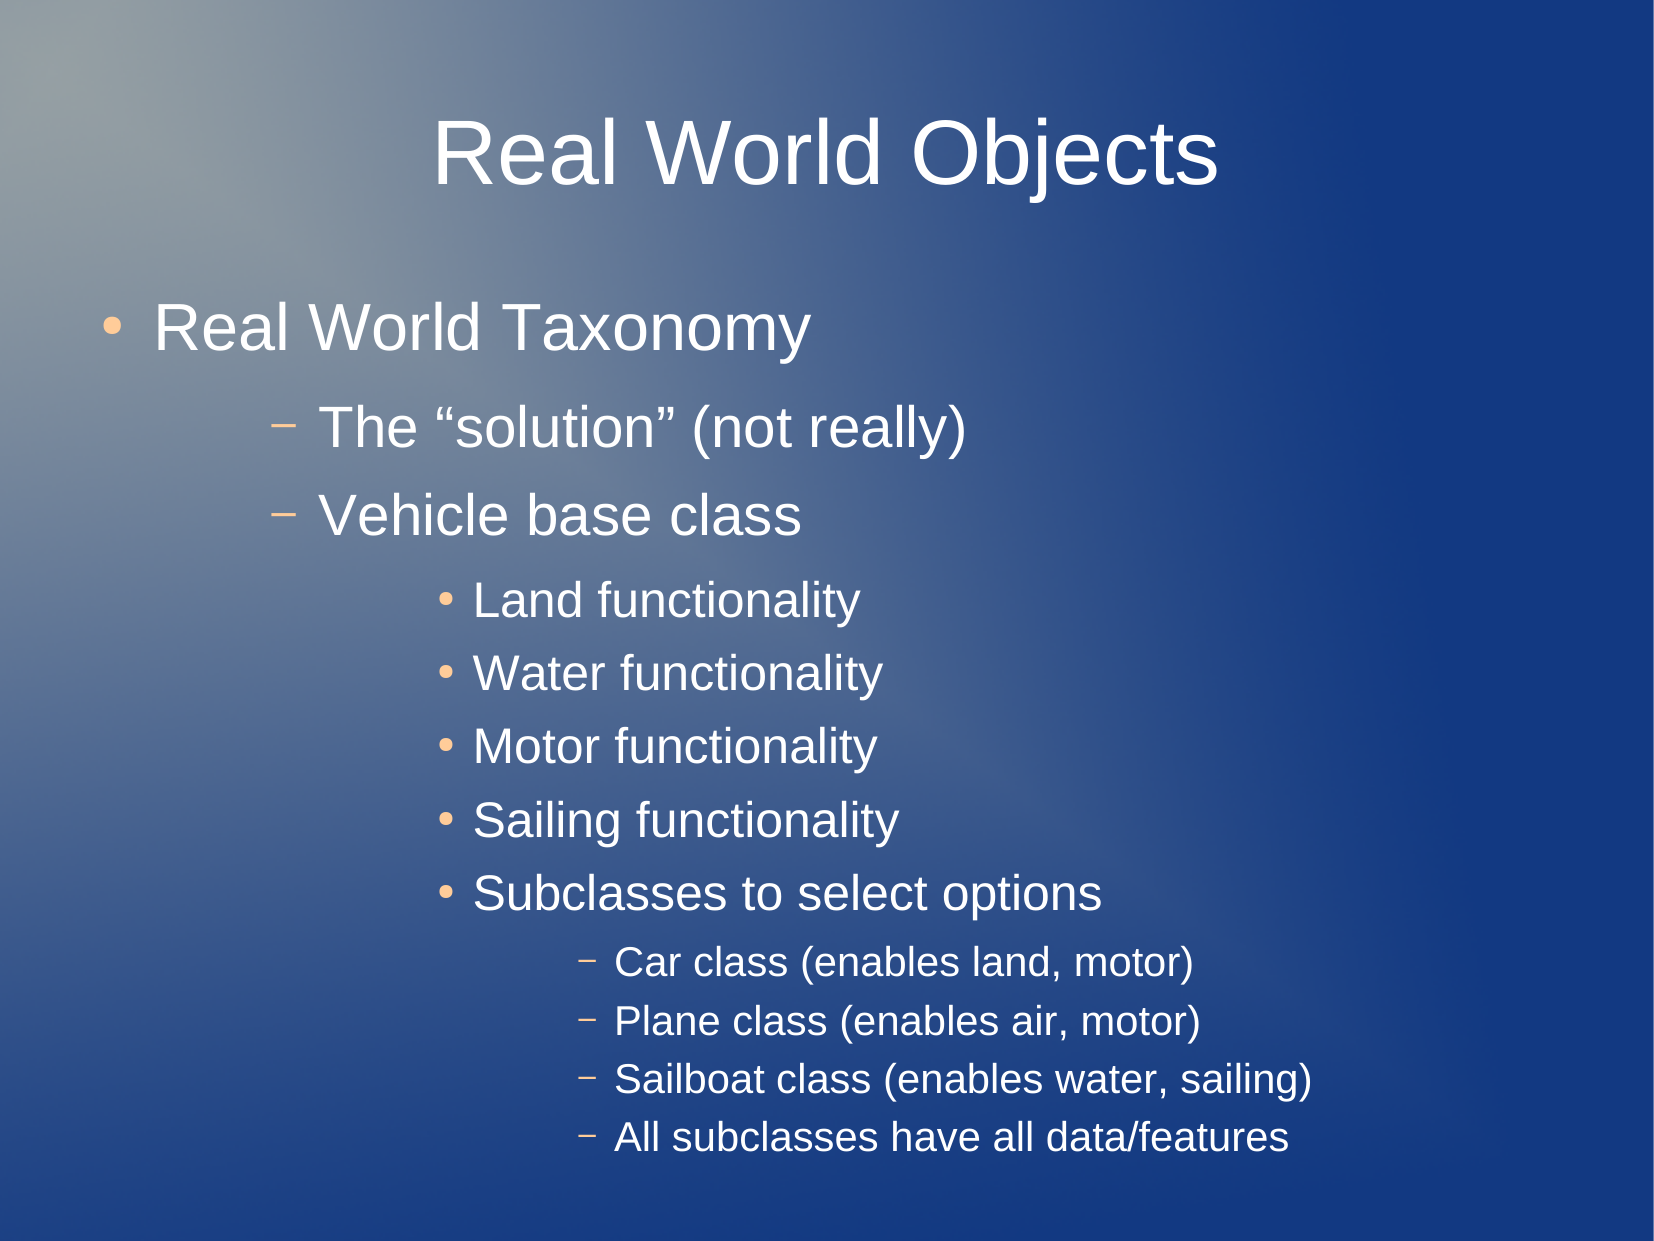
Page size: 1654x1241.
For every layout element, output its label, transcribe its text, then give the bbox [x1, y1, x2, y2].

title Real World Objects [82, 49, 1571, 257]
list Real World Taxonomy The “solution” (not really) Vehicle base class Land functionality Water functionality Motor functionality Sailing functionality Subclasses to select options Car class (enables land, motor) Plane class (enables air, motor) Sailboat class (enables water, sailing) All subclasses have all data/features [82, 290, 1571, 1162]
picture [0, 0, 1654, 1241]
